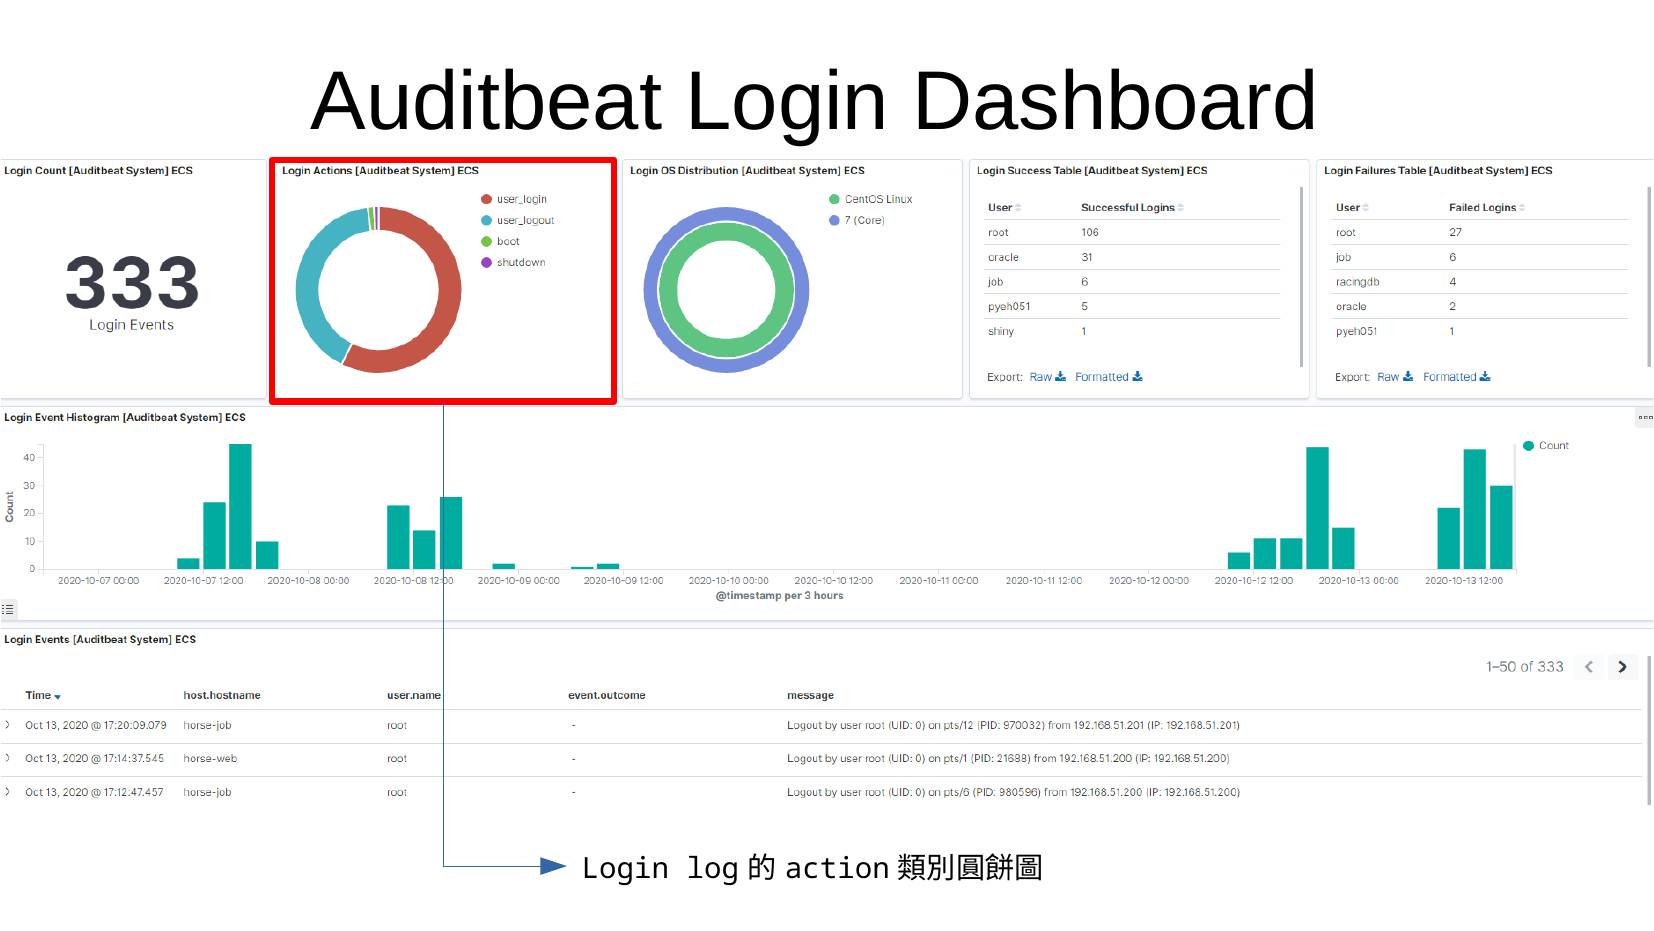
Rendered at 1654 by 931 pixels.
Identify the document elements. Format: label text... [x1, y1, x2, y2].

text_box Auditbeat Login Dashboard [47, 47, 1607, 159]
text_box Login log的action類別圓餅圖 [566, 837, 1075, 887]
picture [444, 159, 1654, 805]
picture [275, 163, 611, 398]
picture [1, 159, 443, 805]
